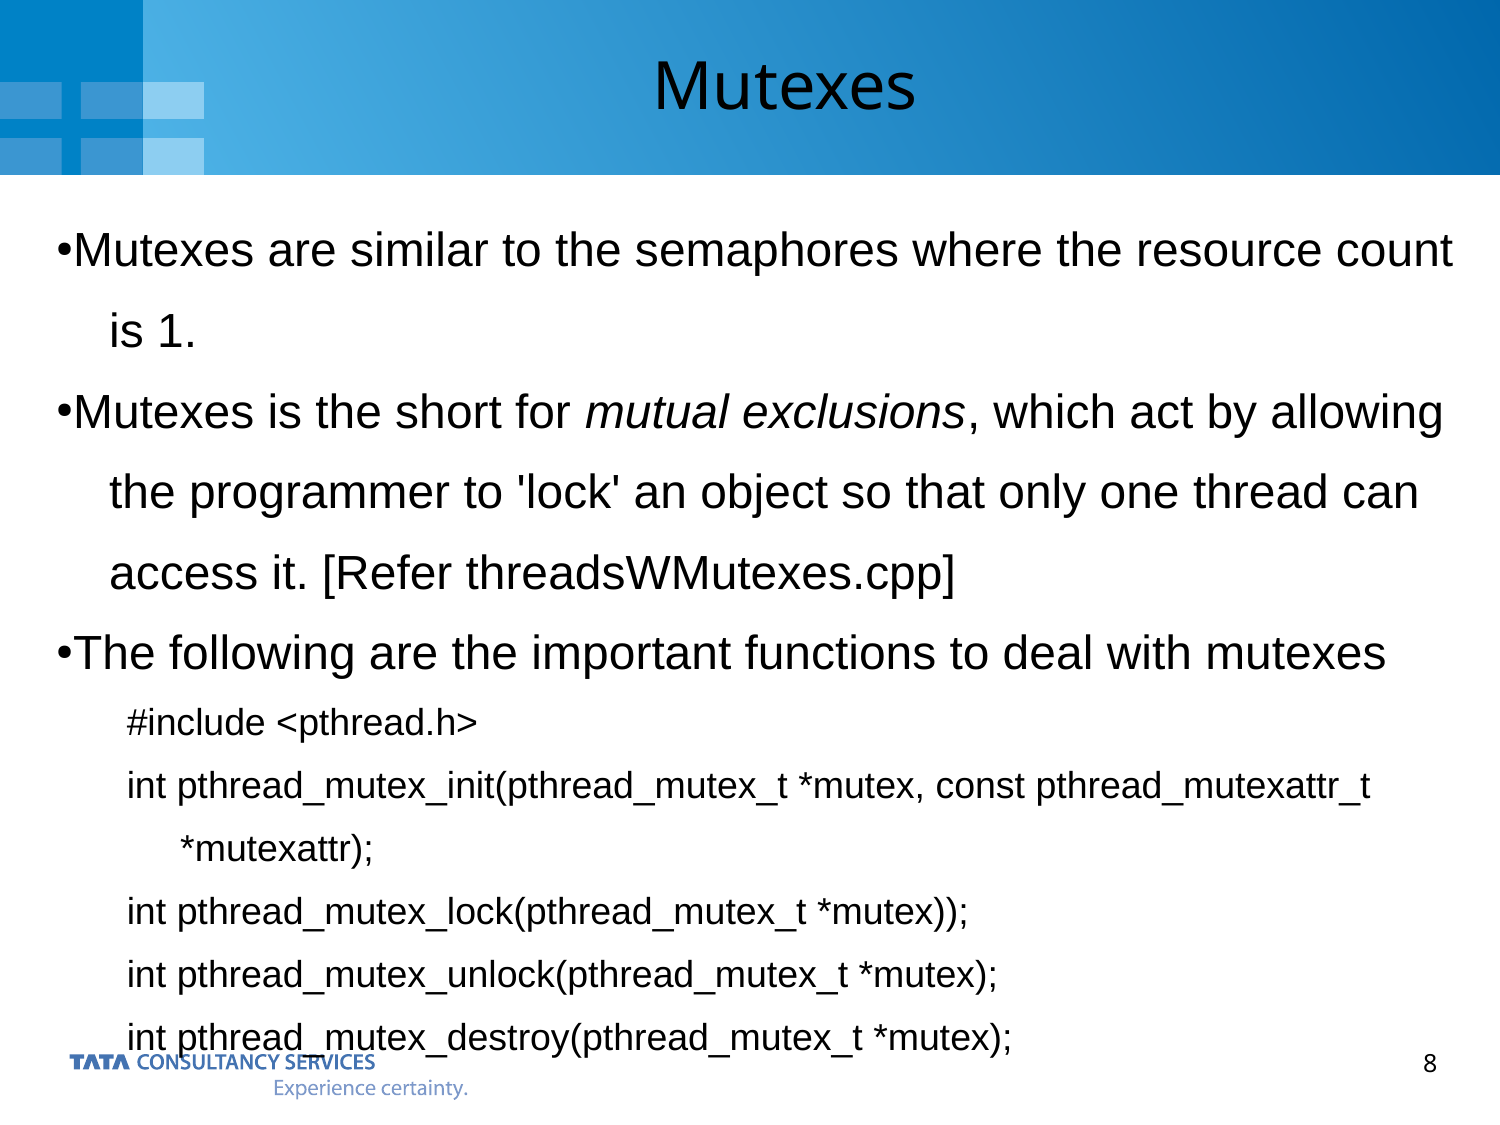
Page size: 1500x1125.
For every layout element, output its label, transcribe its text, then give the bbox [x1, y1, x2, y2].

text_box Mutexes [224, 11, 1347, 154]
text_box Mutexes are similar to the semaphores where the resource count is 1. Mutexes is the short for mutual exclusions, which act by allowing the programmer to 'lock' an object so that only one thread can access it. [Refer threadsWMutexes.cpp] The following are the important functions to deal with mutexes #include <pthread.h> int pthread_mutex_init(pthread_mutex_t *mutex, const pthread_mutexattr_t *mutexattr); int pthread_mutex_lock(pthread_mutex_t *mutex)); int pthread_mutex_unlock(pthread_mutex_t *mutex); int pthread_mutex_destroy(pthread_mutex_t *mutex); [23, 188, 1477, 1040]
